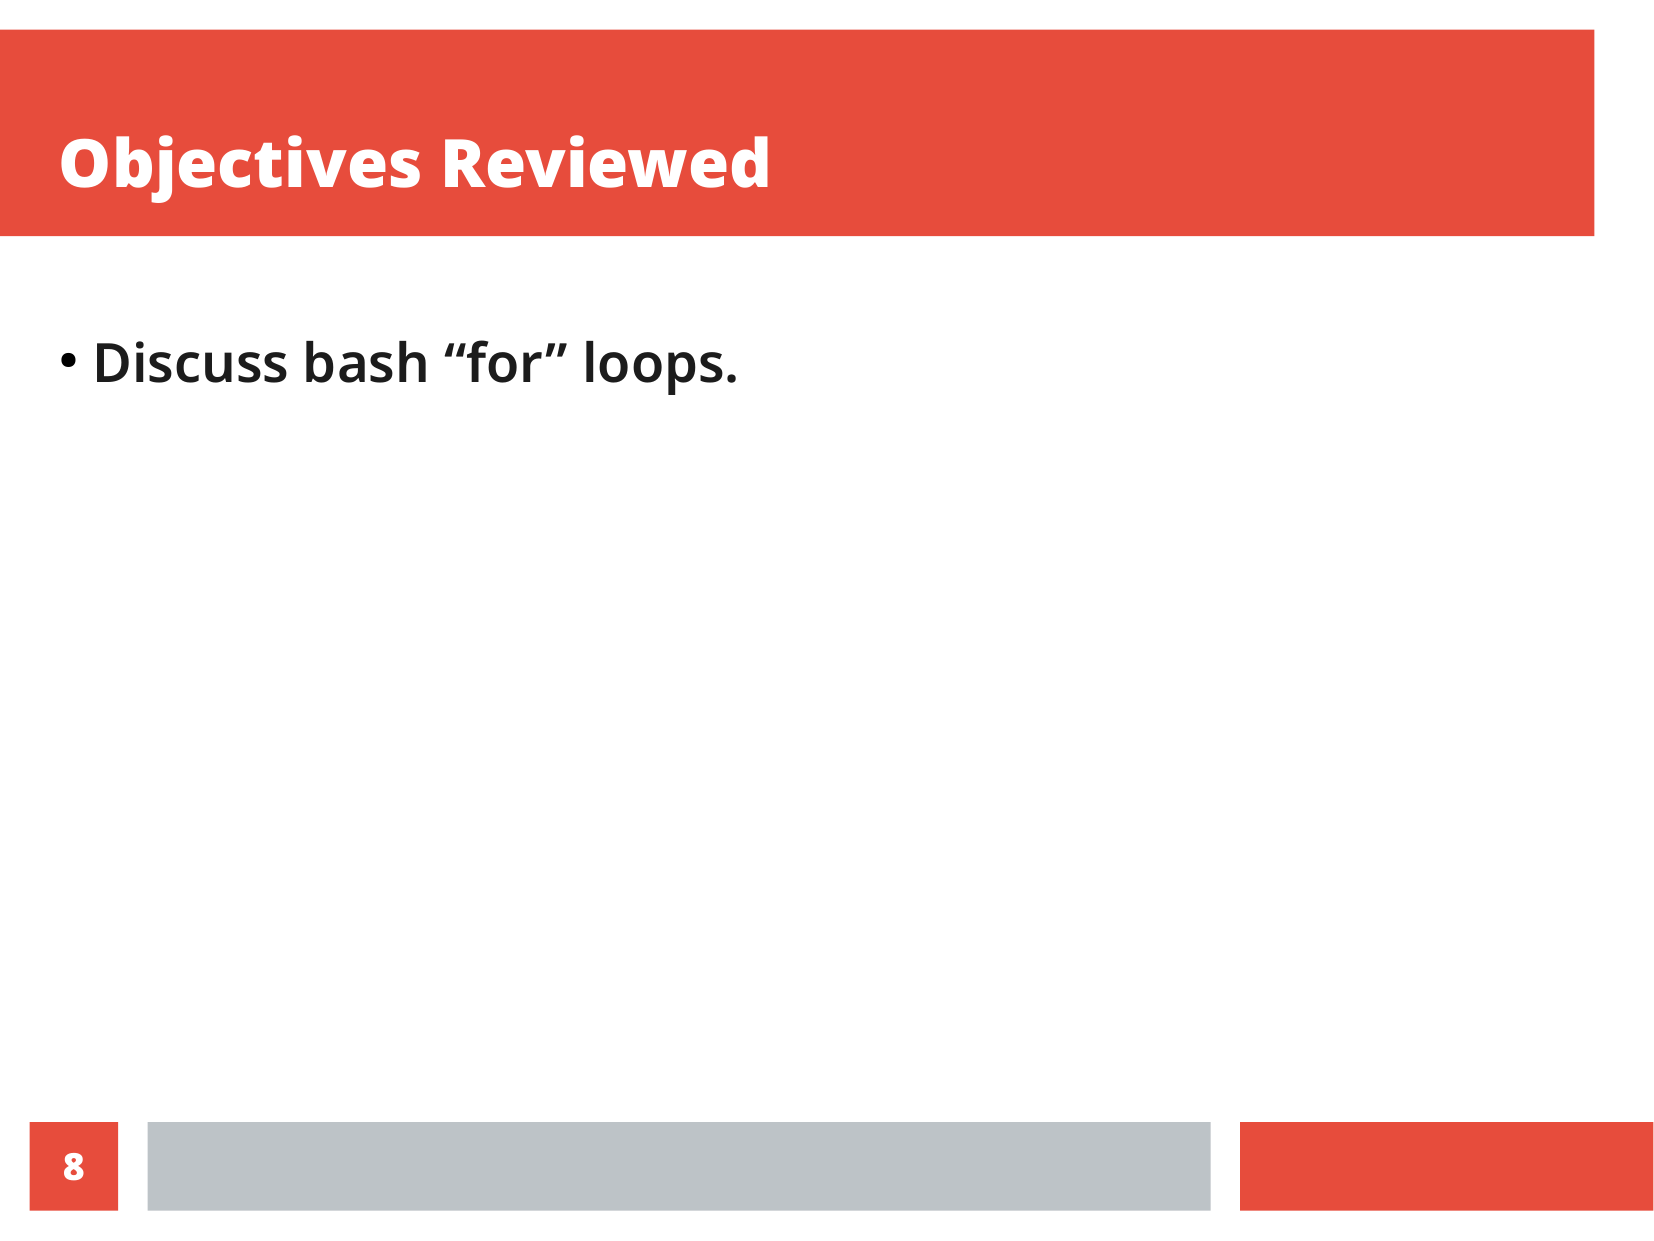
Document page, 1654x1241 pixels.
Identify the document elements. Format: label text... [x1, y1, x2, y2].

list Discuss bash “for” loops. [59, 324, 1565, 1093]
title Objectives Reviewed [59, 59, 1595, 207]
